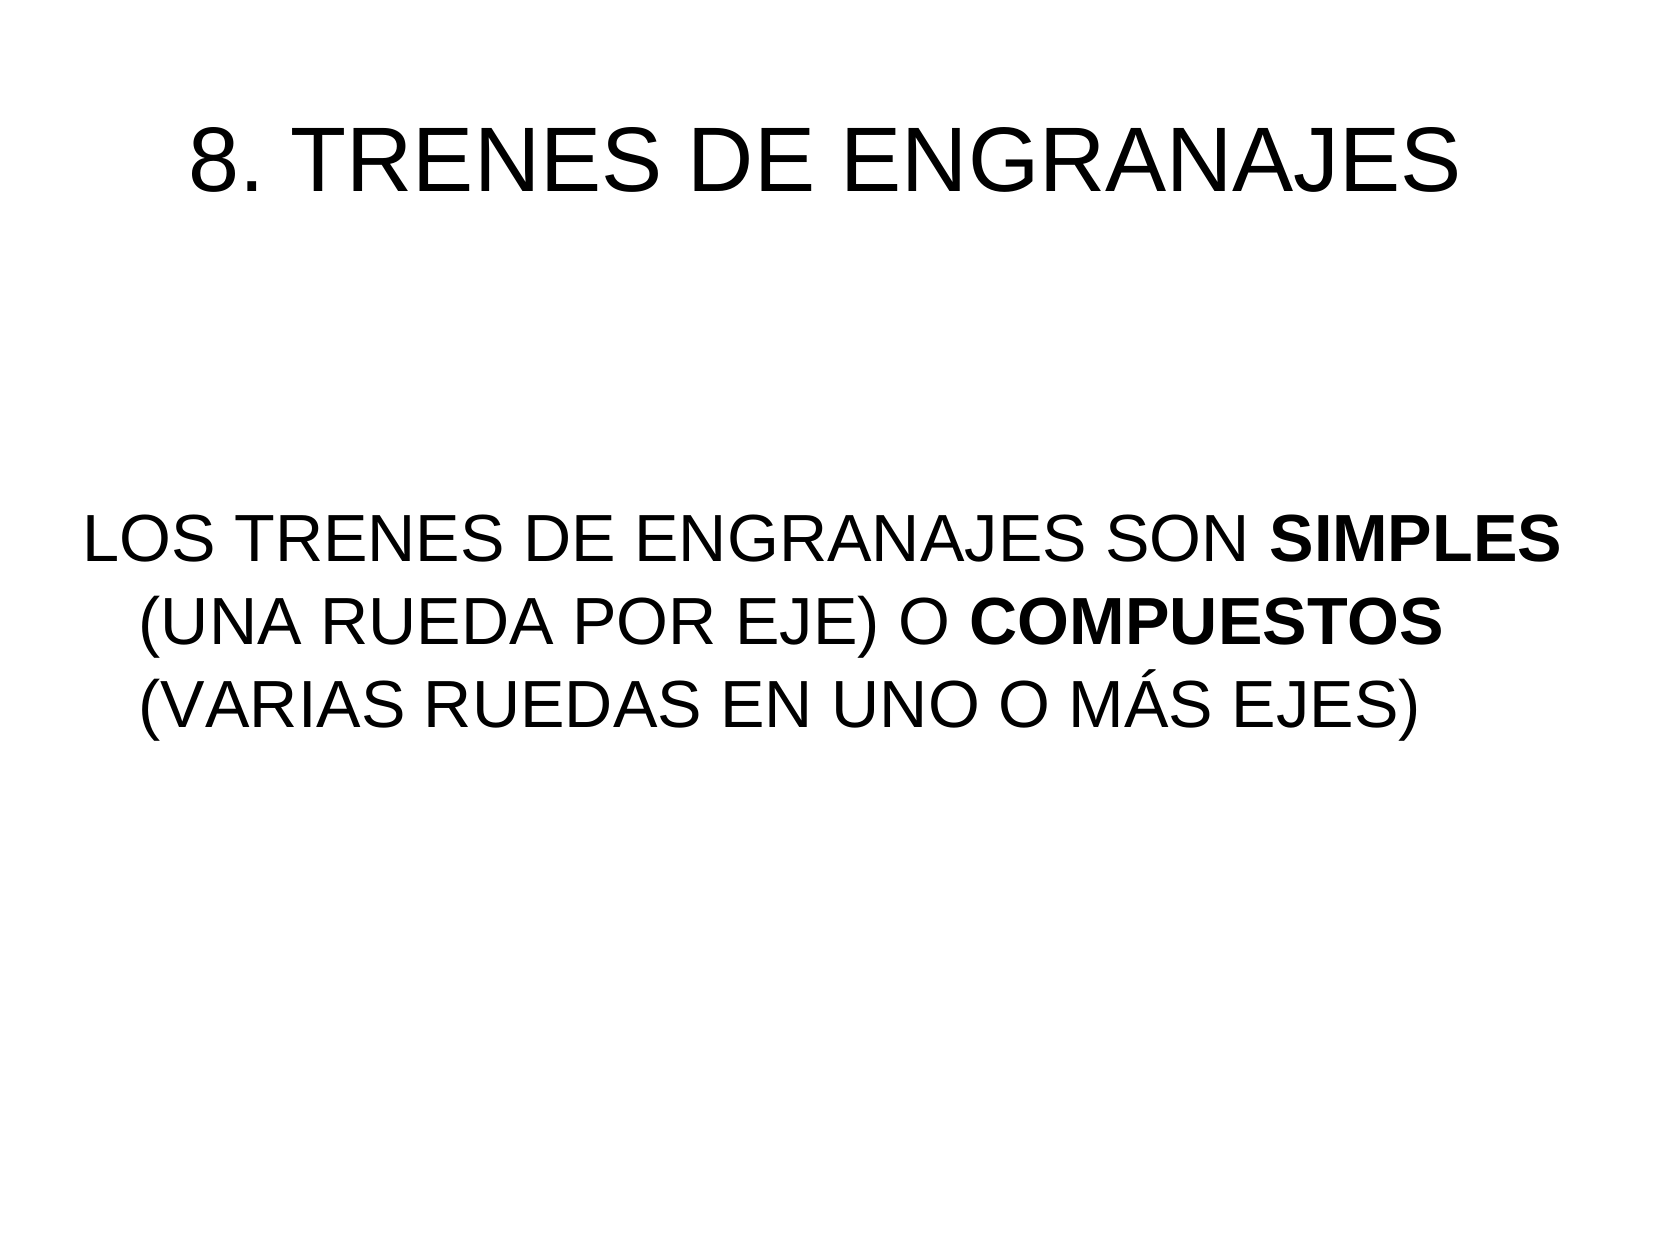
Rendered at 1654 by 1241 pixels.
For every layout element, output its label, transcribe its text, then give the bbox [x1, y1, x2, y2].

title 8. TRENES DE ENGRANAJES [82, 38, 1571, 268]
subtitle LOS TRENES DE ENGRANAJES SON SIMPLES (UNA RUEDA POR EJE) O COMPUESTOS (VARIAS RUEDAS EN UNO O MÁS EJES) [82, 290, 1625, 1109]
